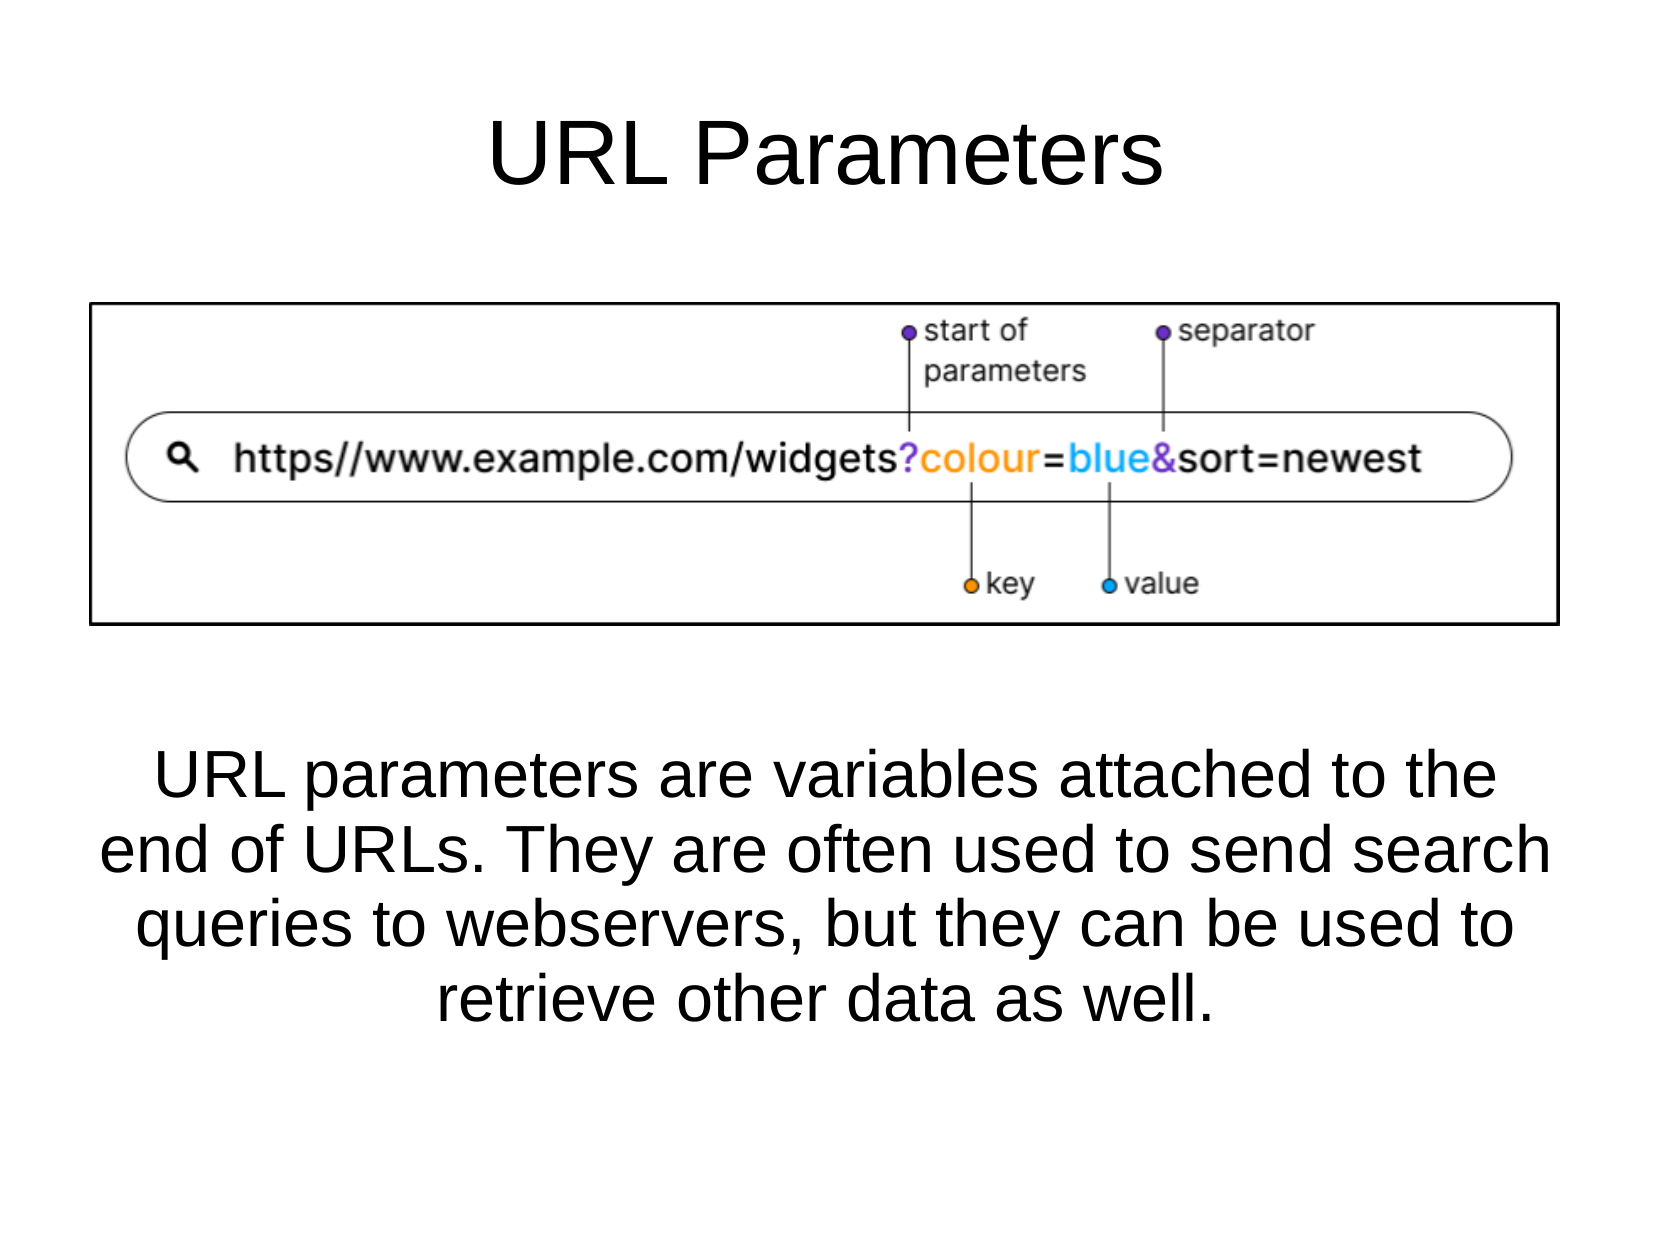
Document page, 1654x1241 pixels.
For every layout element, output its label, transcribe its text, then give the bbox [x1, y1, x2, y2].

picture [89, 302, 1560, 626]
title URL Parameters [82, 49, 1571, 257]
subtitle URL parameters are variables attached to the end of URLs. They are often used to send search queries to webservers, but they can be used to retrieve other data as well. [82, 290, 1571, 1109]
